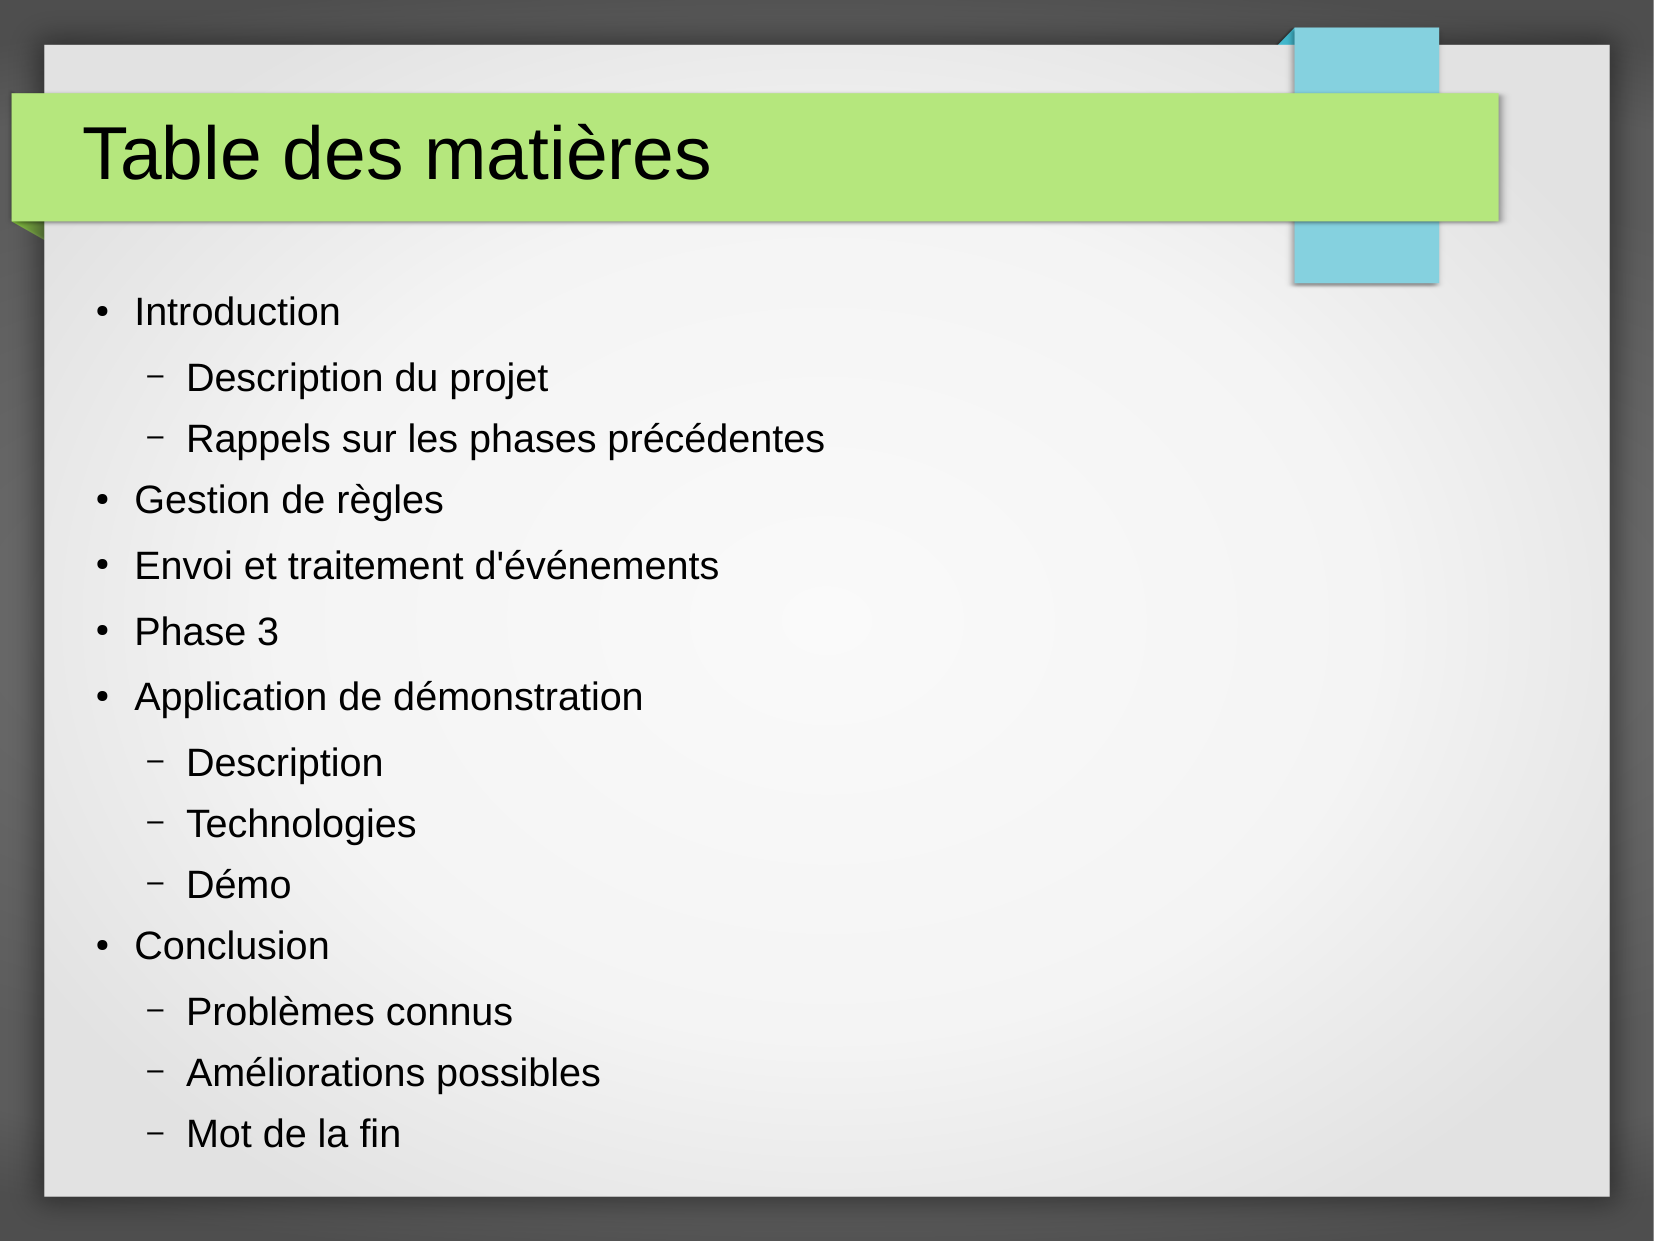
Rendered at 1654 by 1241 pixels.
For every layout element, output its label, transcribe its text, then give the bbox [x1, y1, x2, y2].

picture [0, 0, 1654, 1241]
title Table des matières [82, 94, 1264, 213]
list Introduction Description du projet Rappels sur les phases précédentes Gestion de règles Envoi et traitement d'événements Phase 3 Application de démonstration Description Technologies Démo Conclusion Problèmes connus Améliorations possibles Mot de la fin [82, 290, 1571, 1158]
